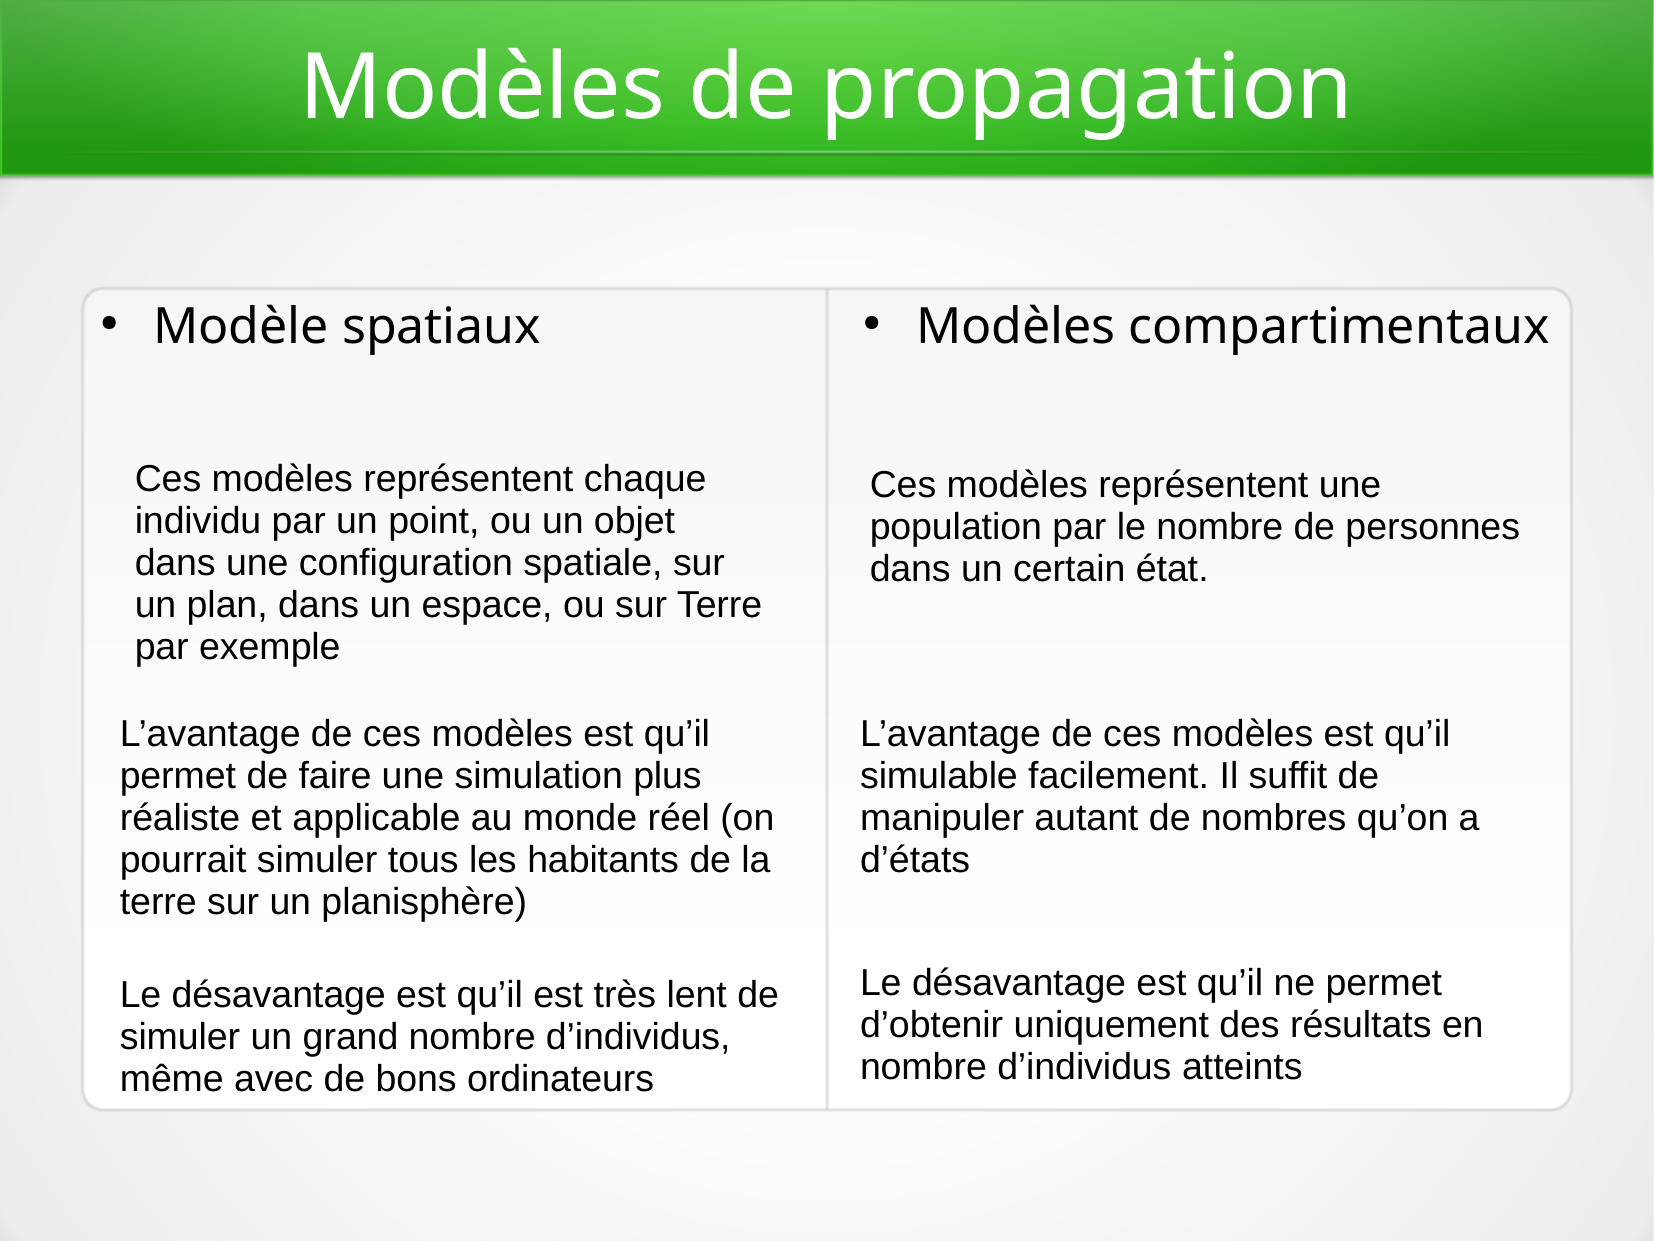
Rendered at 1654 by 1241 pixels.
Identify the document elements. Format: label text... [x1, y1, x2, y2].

text_box L’avantage de ces modèles est qu’il simulable facilement. Il suffit de manipuler autant de nombres qu’on a d’états [845, 705, 1550, 931]
text_box L’avantage de ces modèles est qu’il permet de faire une simulation plus réaliste et applicable au monde réel (on pourrait simuler tous les habitants de la terre sur un planisphère) [105, 705, 809, 931]
text_box Ces modèles représentent chaque individu par un point, ou un objet dans une configuration spatiale, sur un plan, dans un espace, ou sur Terre par exemple [120, 450, 781, 675]
picture [0, 0, 1654, 1241]
text_box Le désavantage est qu’il ne permet d’obtenir uniquement des résultats en nombre d’individus atteints [845, 954, 1562, 1096]
text_box Ces modèles représentent une population par le nombre de personnes dans un certain état. [855, 456, 1572, 597]
title Modèles de propagation [82, 11, 1571, 154]
text_box Le désavantage est qu’il est très lent de simuler un grand nombre d’individus, même avec de bons ordinateurs [105, 966, 826, 1107]
list Modèle spatiaux [82, 290, 809, 1111]
list Modèles compartimentaux [845, 290, 1572, 1111]
